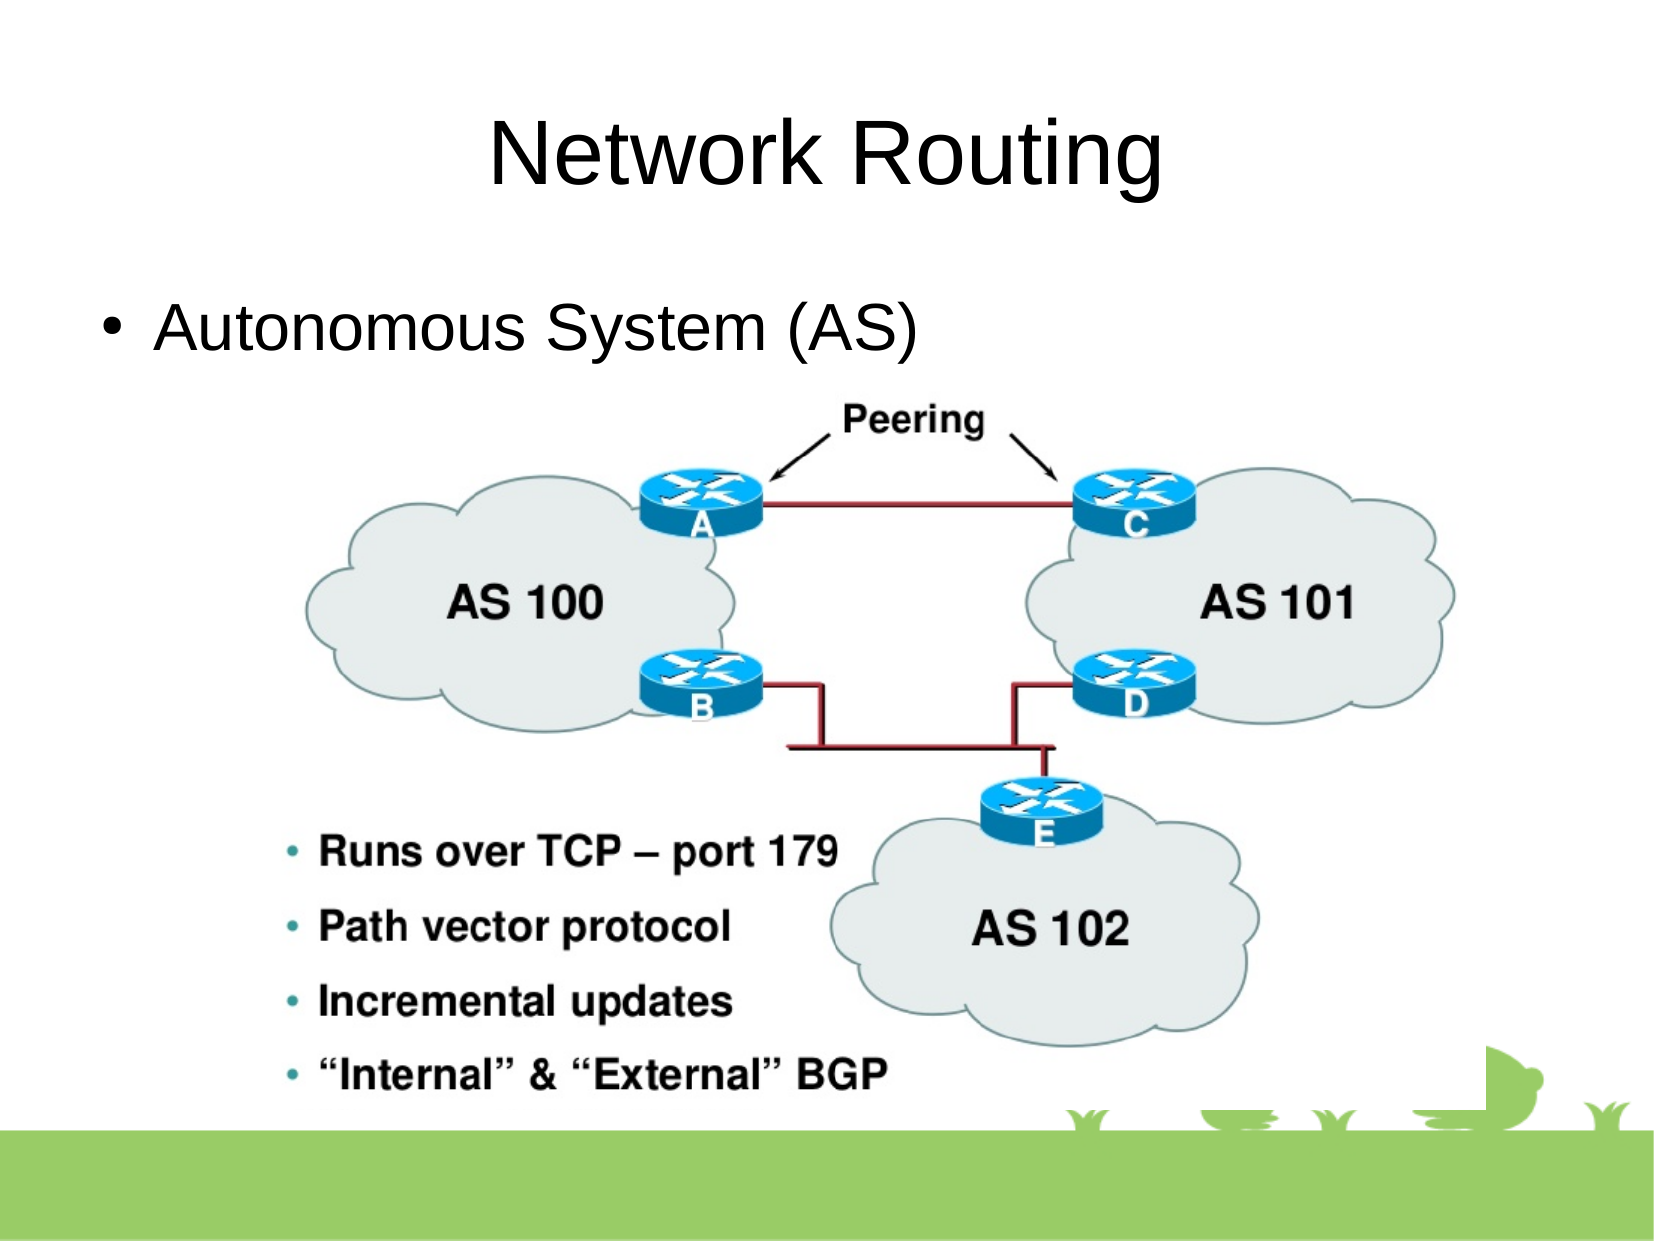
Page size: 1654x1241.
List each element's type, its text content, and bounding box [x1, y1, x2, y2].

title Network Routing [82, 49, 1571, 257]
picture [0, 0, 1654, 1241]
list Autonomous System (AS) [82, 290, 1571, 1010]
